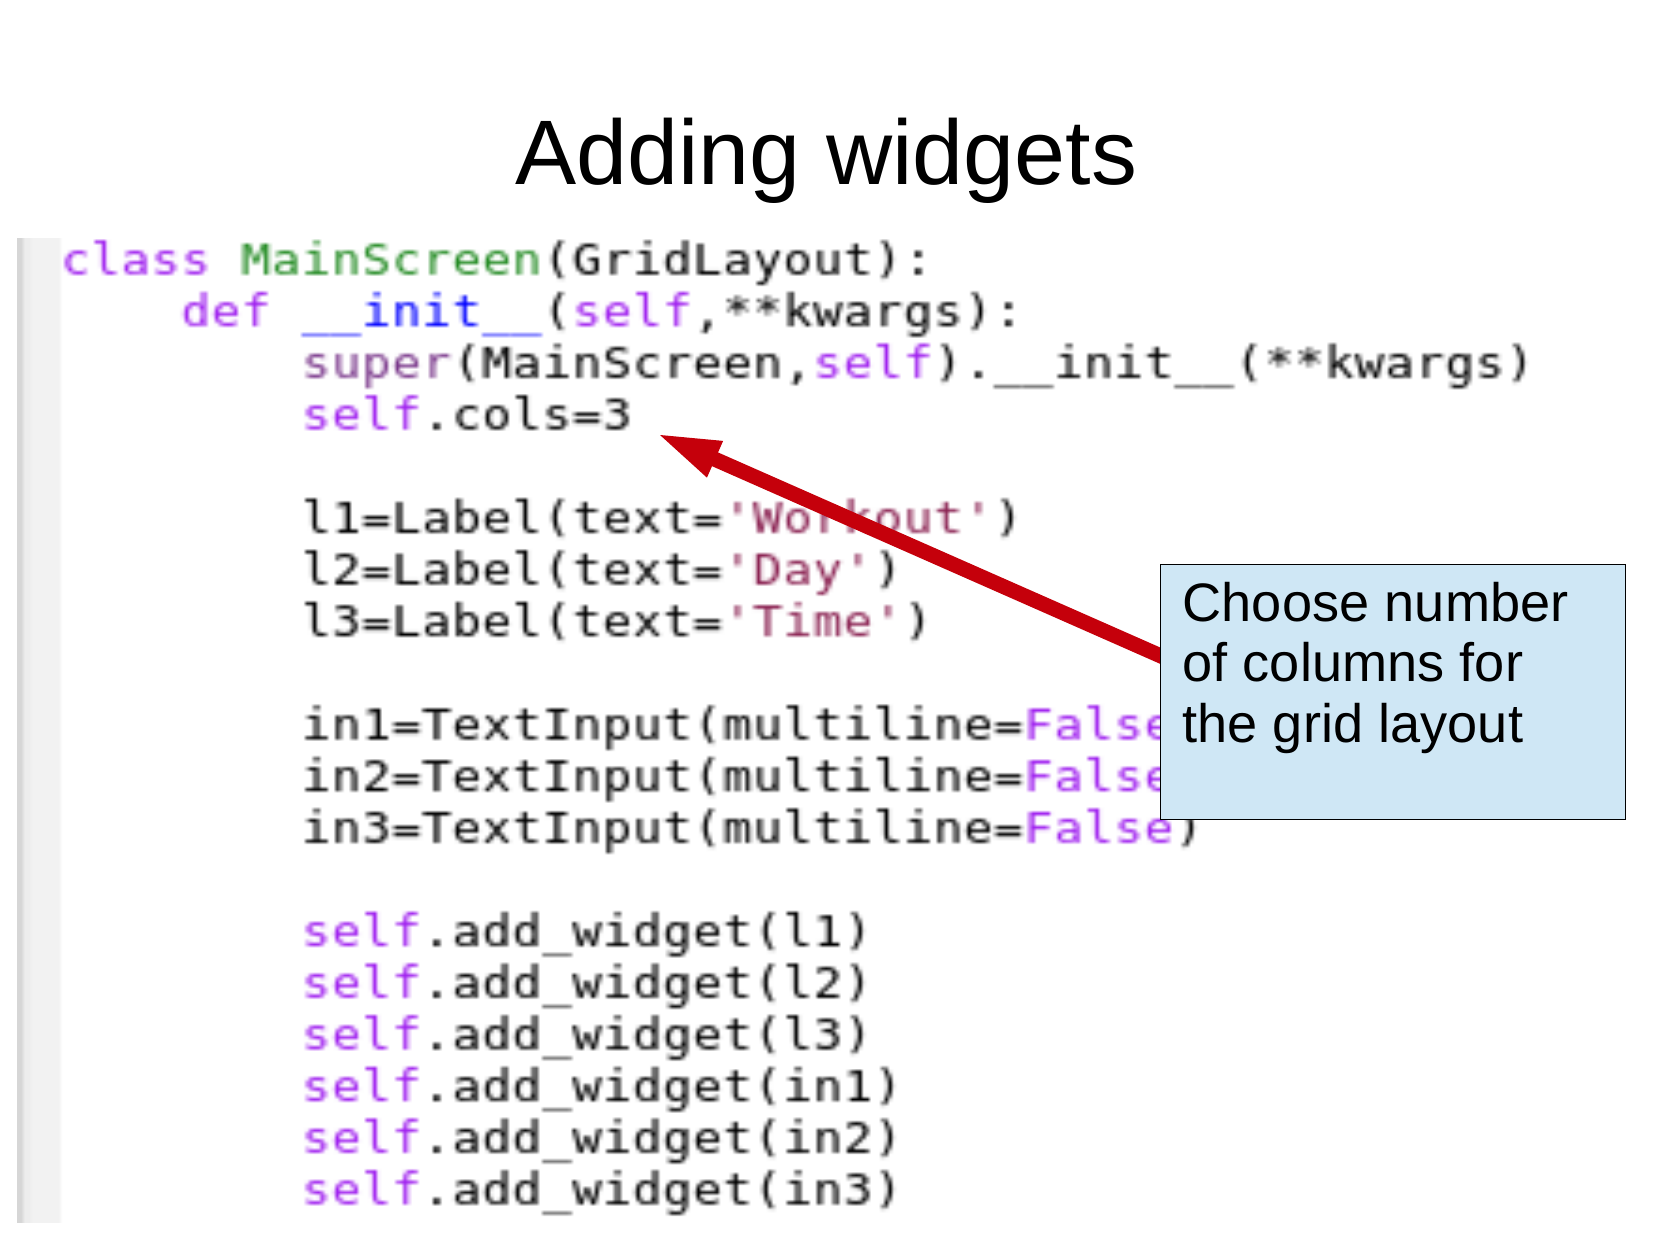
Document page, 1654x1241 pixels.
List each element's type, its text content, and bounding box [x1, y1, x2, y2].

title Adding widgets [82, 49, 1571, 257]
picture [17, 238, 1548, 1223]
text_box Choose number of columns for the grid layout [1167, 565, 1607, 762]
text_box [1160, 564, 1626, 820]
